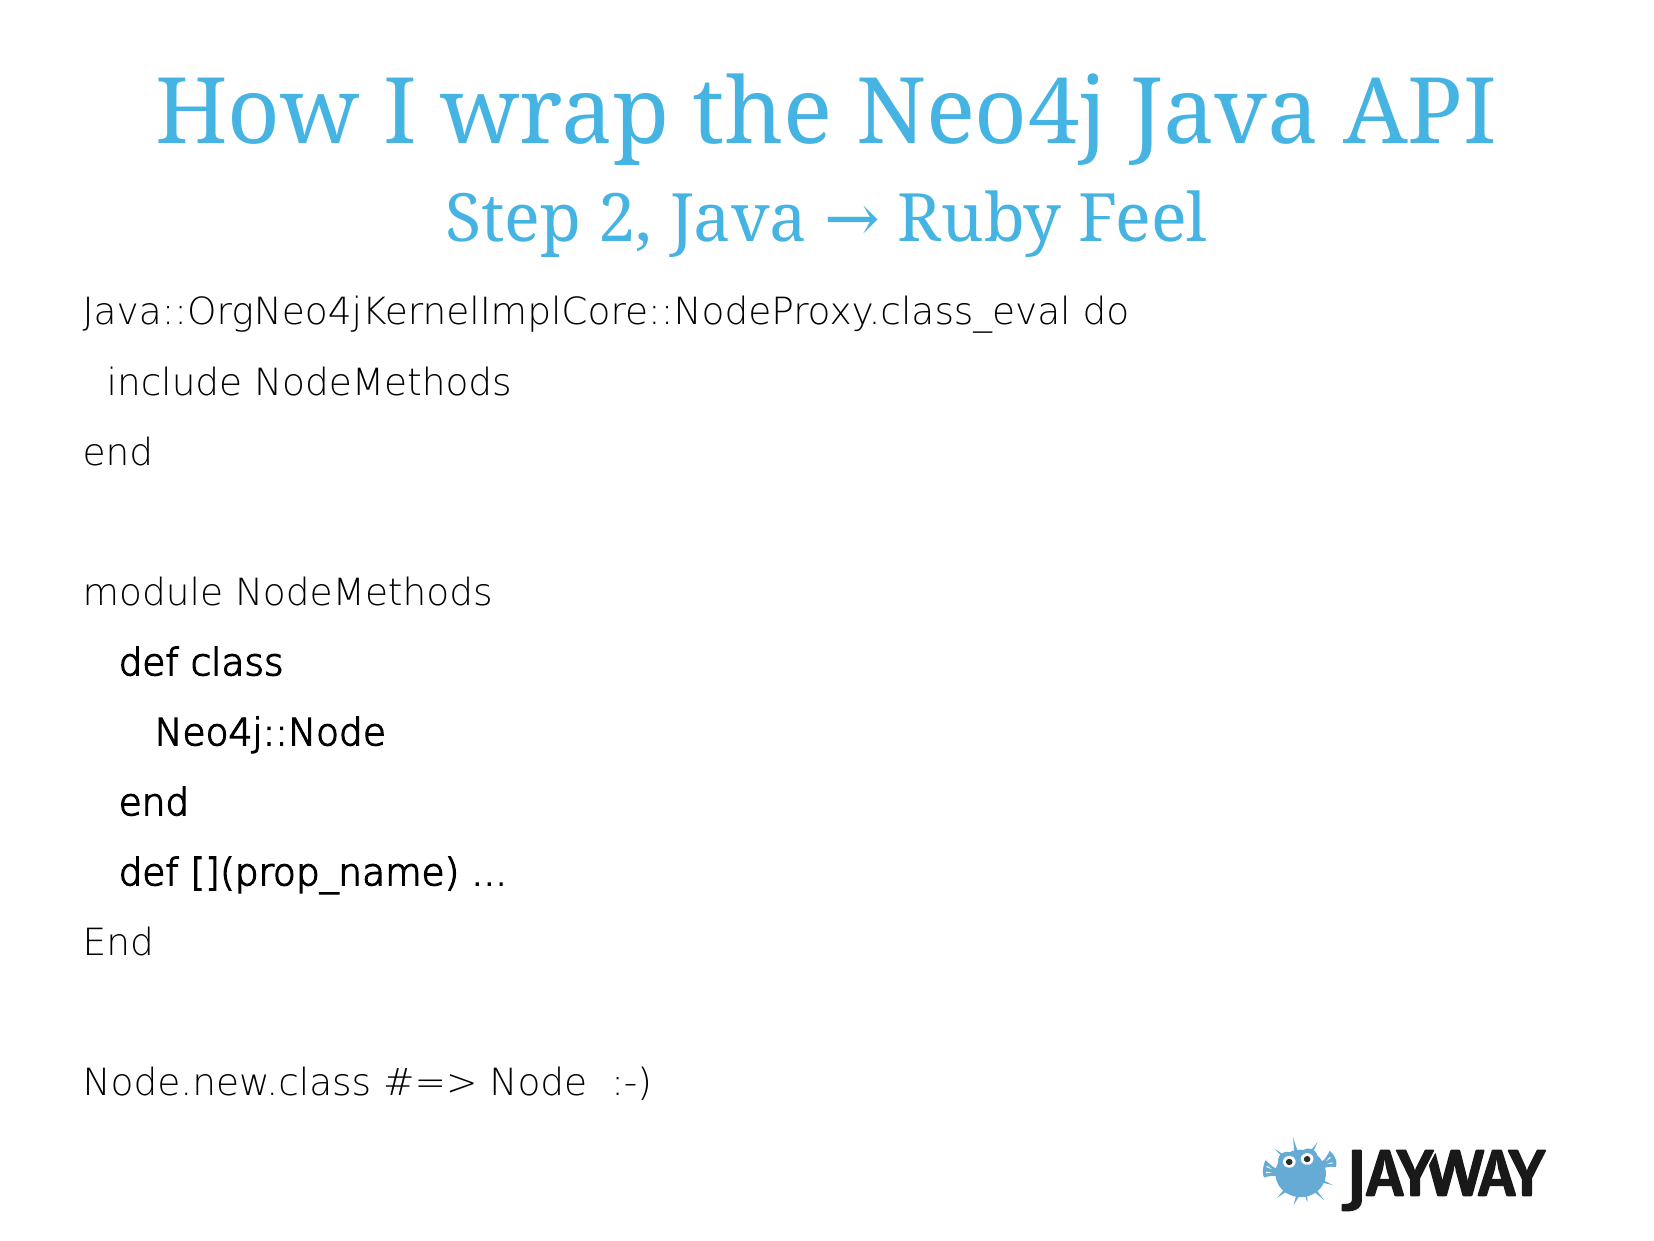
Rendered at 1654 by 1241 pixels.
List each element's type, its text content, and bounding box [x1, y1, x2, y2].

list Java::OrgNeo4jKernelImplCore::NodeProxy.class_eval do include NodeMethods end module NodeMethods def class Neo4j::Node end def [](prop_name) ... End Node.new.class #=> Node :-) [82, 290, 1571, 1109]
title How I wrap the Neo4j Java API Step 2, Java → Ruby Feel [82, 49, 1571, 257]
